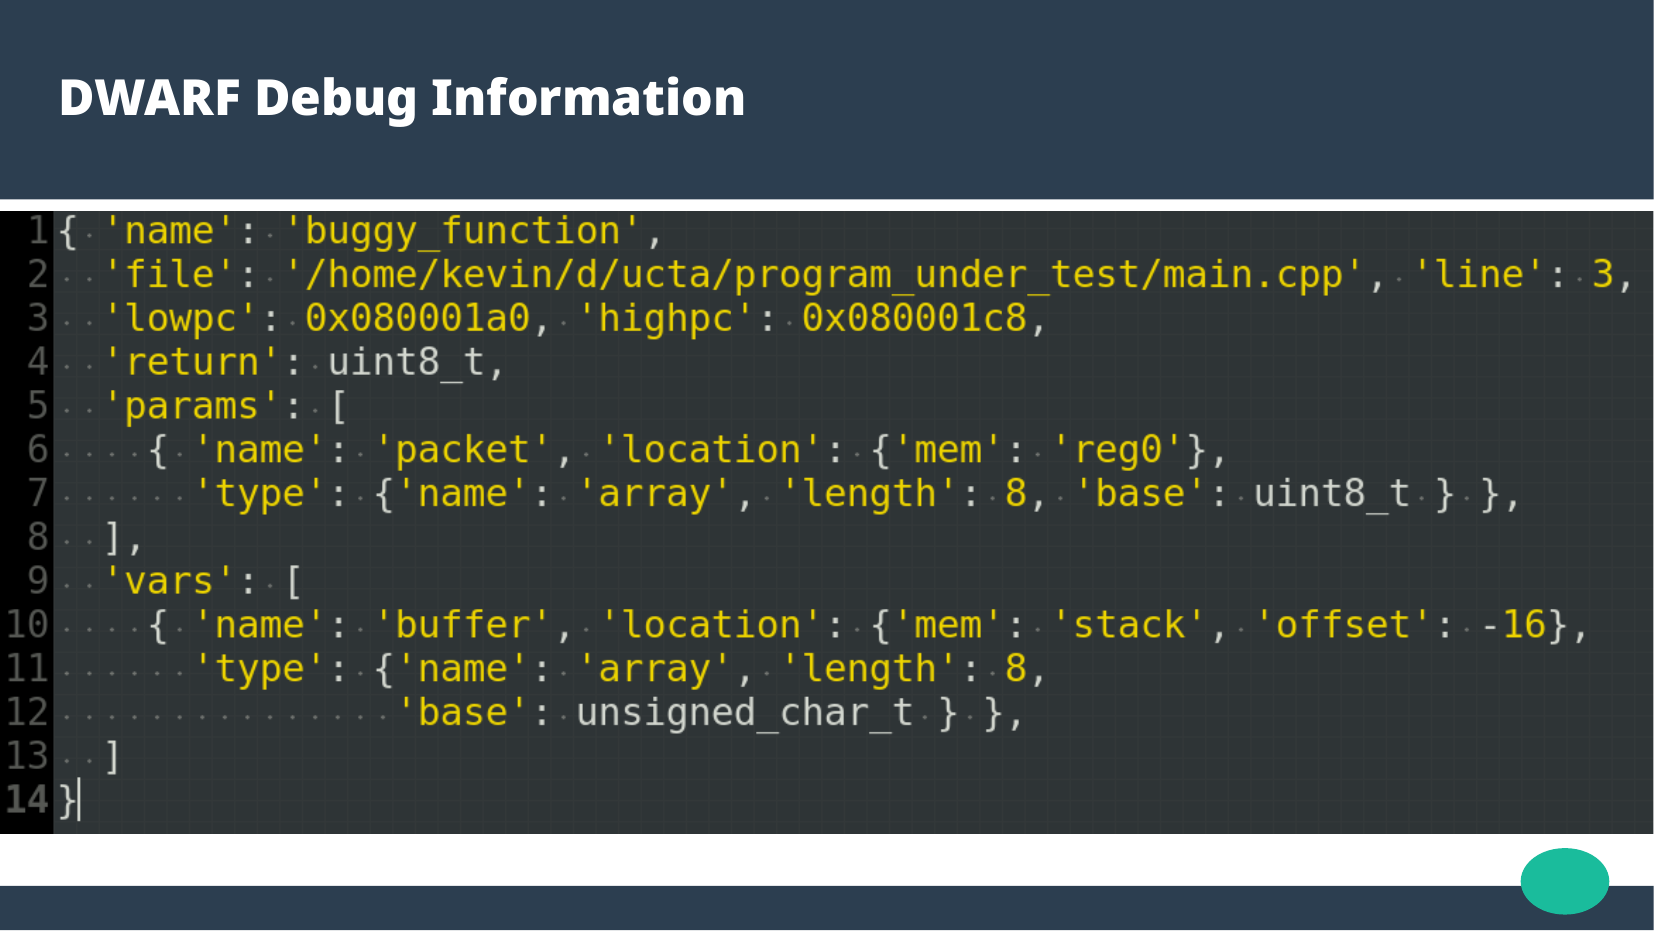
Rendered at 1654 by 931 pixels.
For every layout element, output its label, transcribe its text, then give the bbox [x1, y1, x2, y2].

picture [0, 211, 1654, 834]
title DWARF Debug Information [59, 37, 1595, 155]
